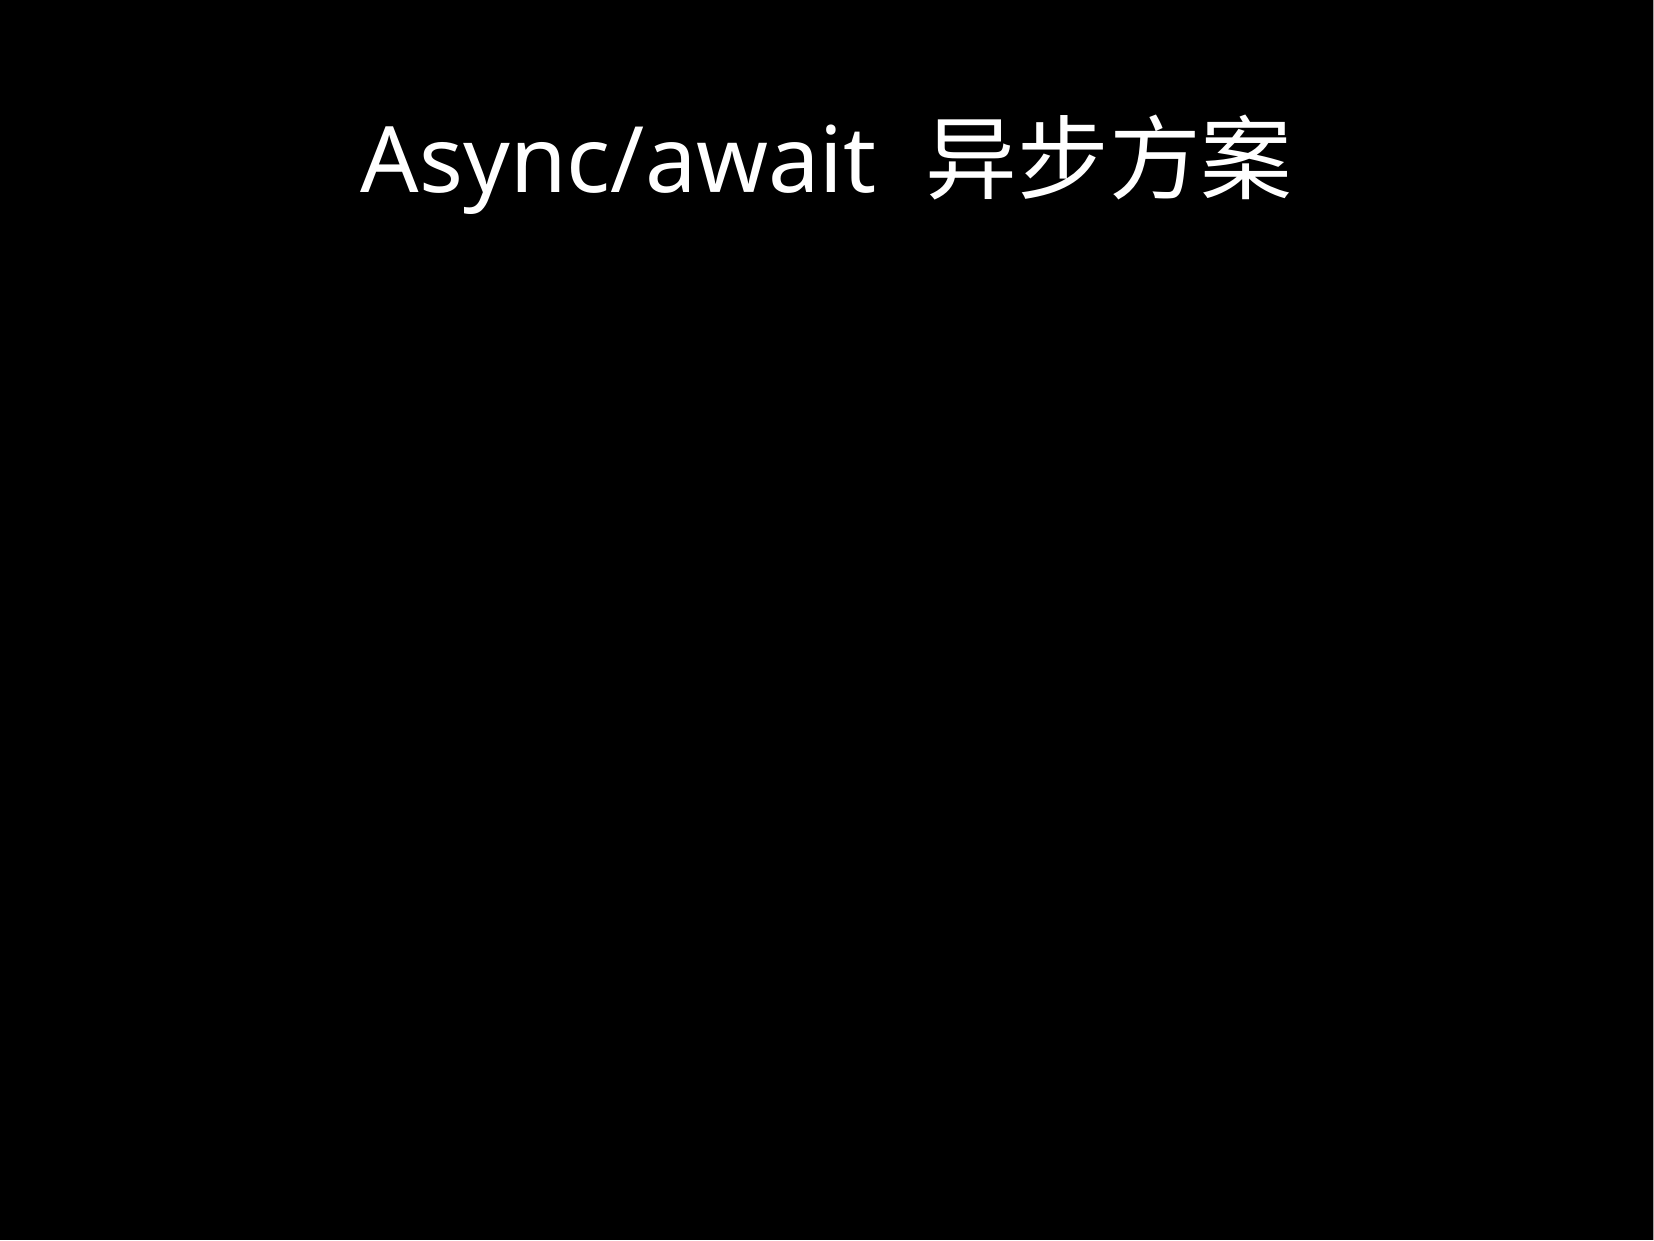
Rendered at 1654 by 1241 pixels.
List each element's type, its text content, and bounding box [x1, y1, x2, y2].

title Async/await 异步方案 [82, 49, 1571, 257]
